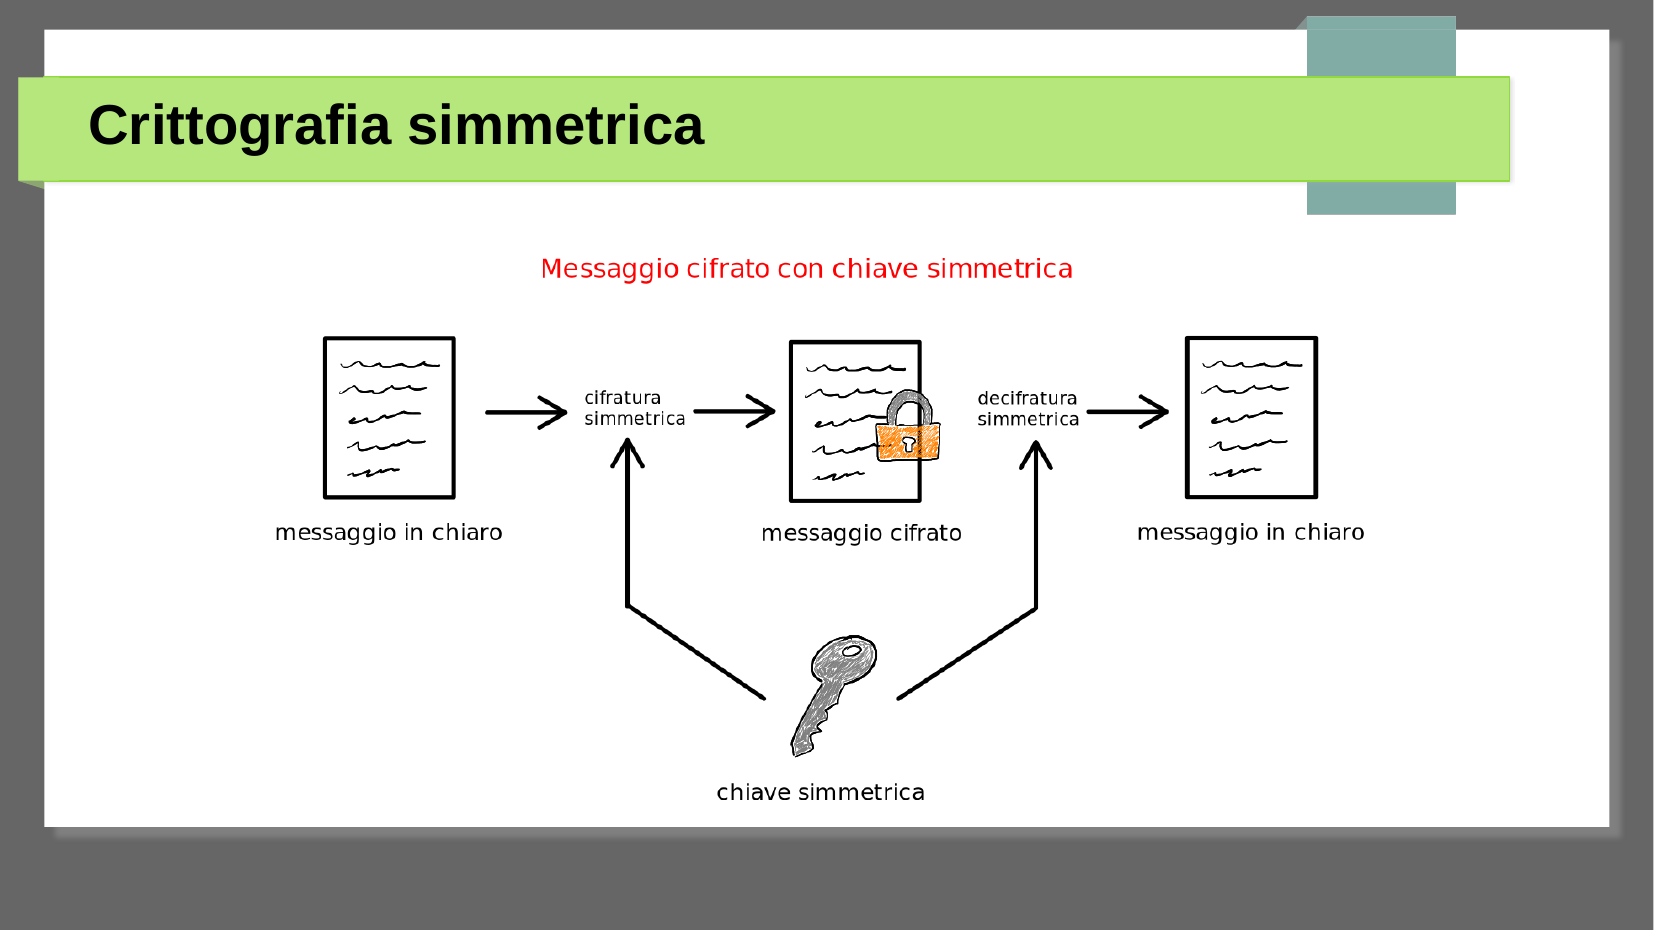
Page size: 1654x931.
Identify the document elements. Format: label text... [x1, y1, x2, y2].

title Crittografia simmetrica [88, 73, 1506, 178]
picture [257, 243, 1382, 812]
